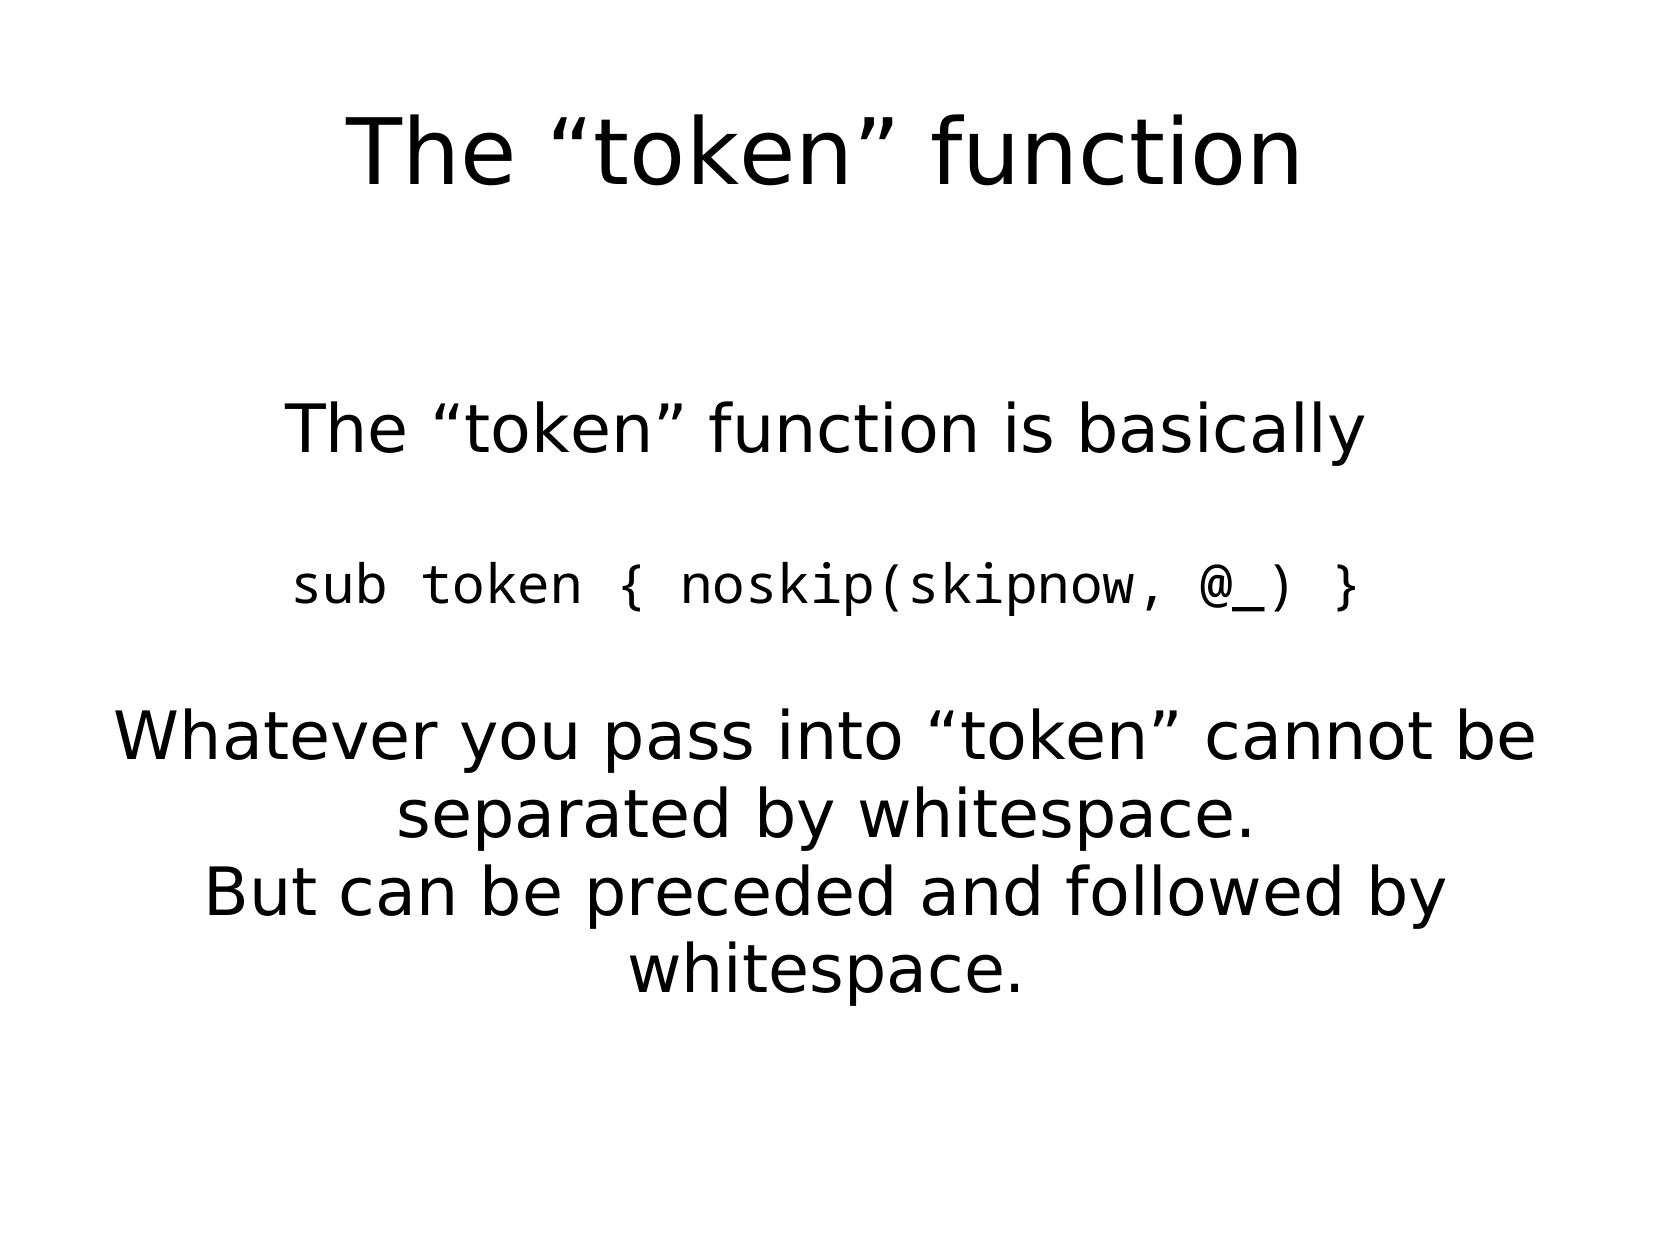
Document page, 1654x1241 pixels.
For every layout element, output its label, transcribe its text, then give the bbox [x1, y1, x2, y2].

subtitle The “token” function is basically sub token { noskip(skipnow, @_) } Whatever you pass into “token” cannot be separated by whitespace. But can be preceded and followed by whitespace. [82, 290, 1571, 1109]
title The “token” function [82, 49, 1571, 257]
